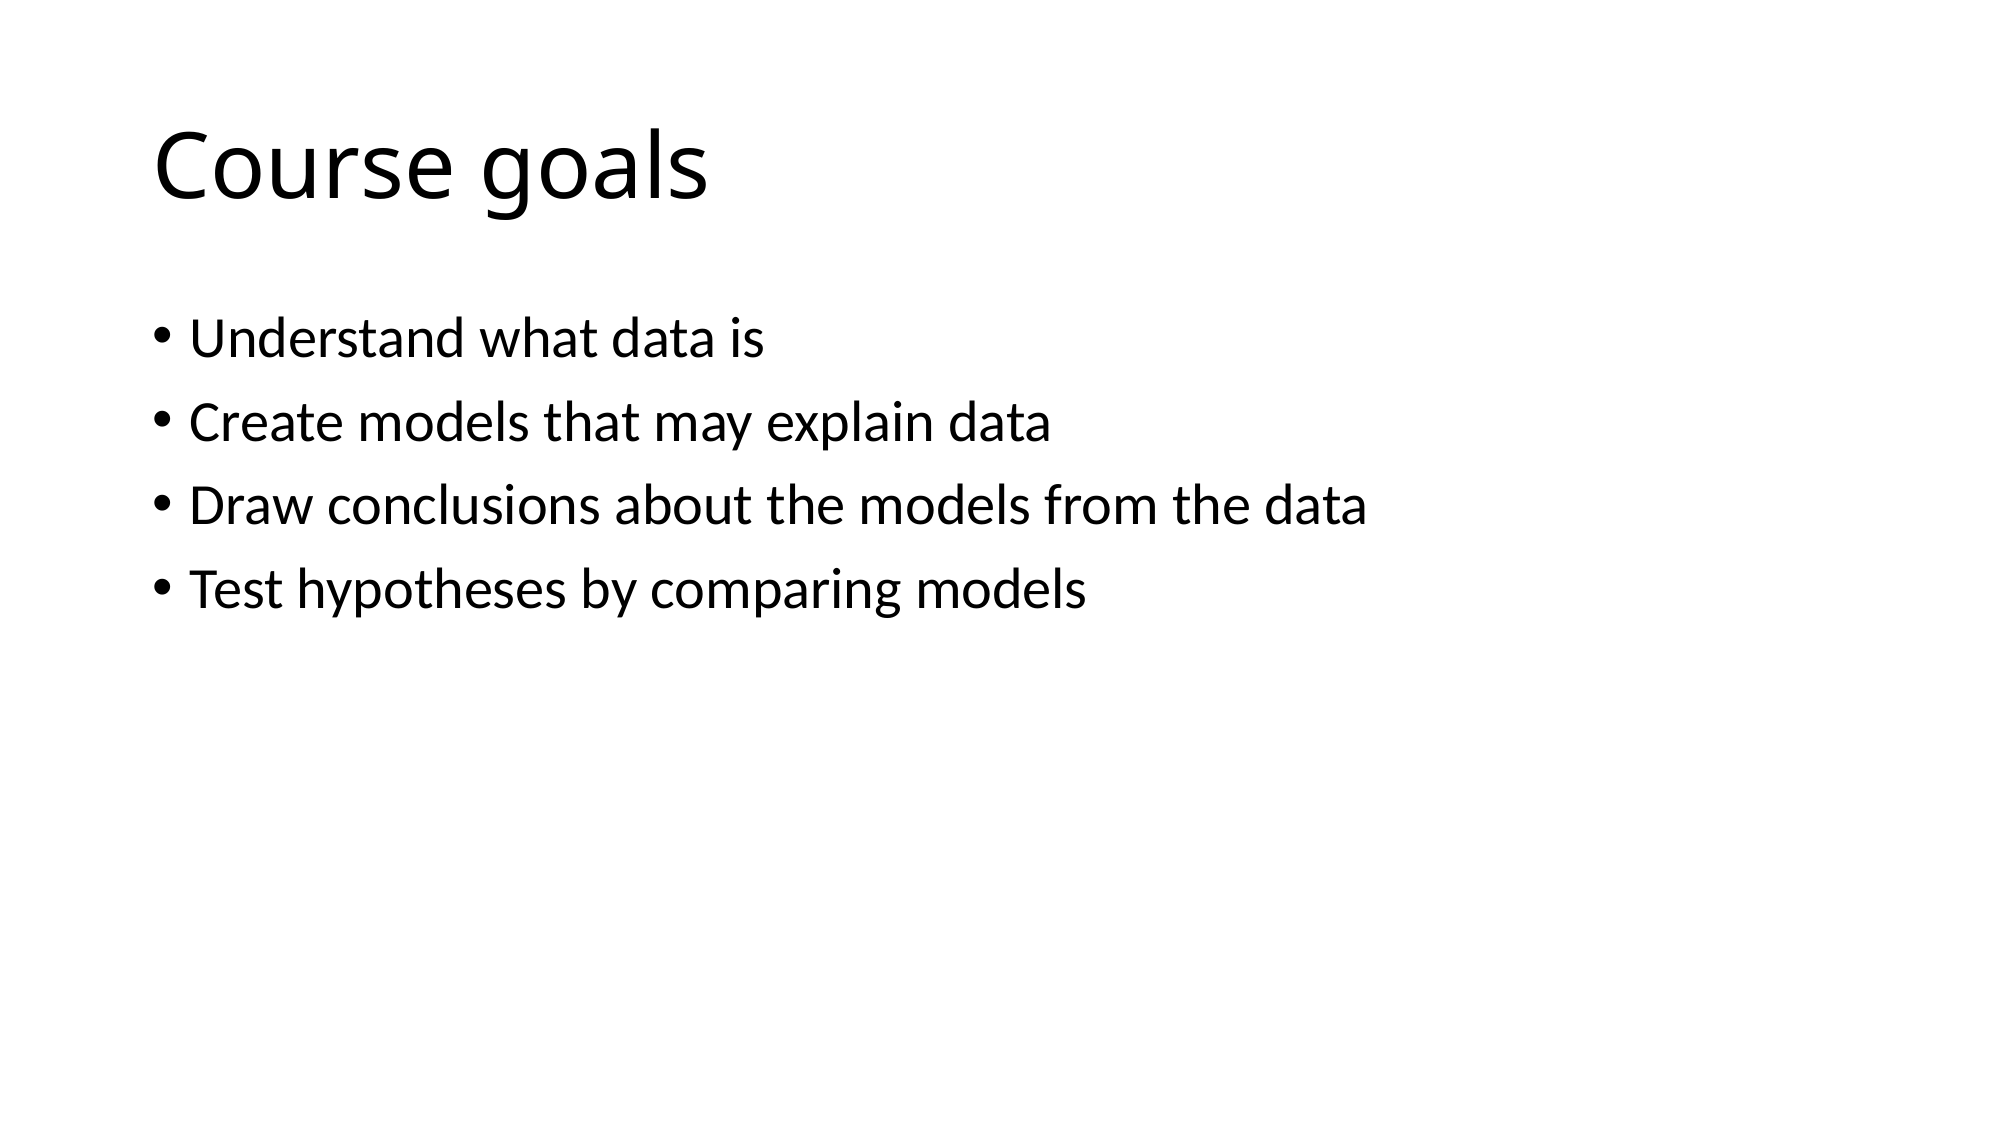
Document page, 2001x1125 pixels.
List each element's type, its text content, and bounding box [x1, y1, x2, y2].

title Course goals [137, 59, 1863, 278]
list Understand what data is Create models that may explain data Draw conclusions about the models from the data Test hypotheses by comparing models [137, 299, 1863, 1014]
